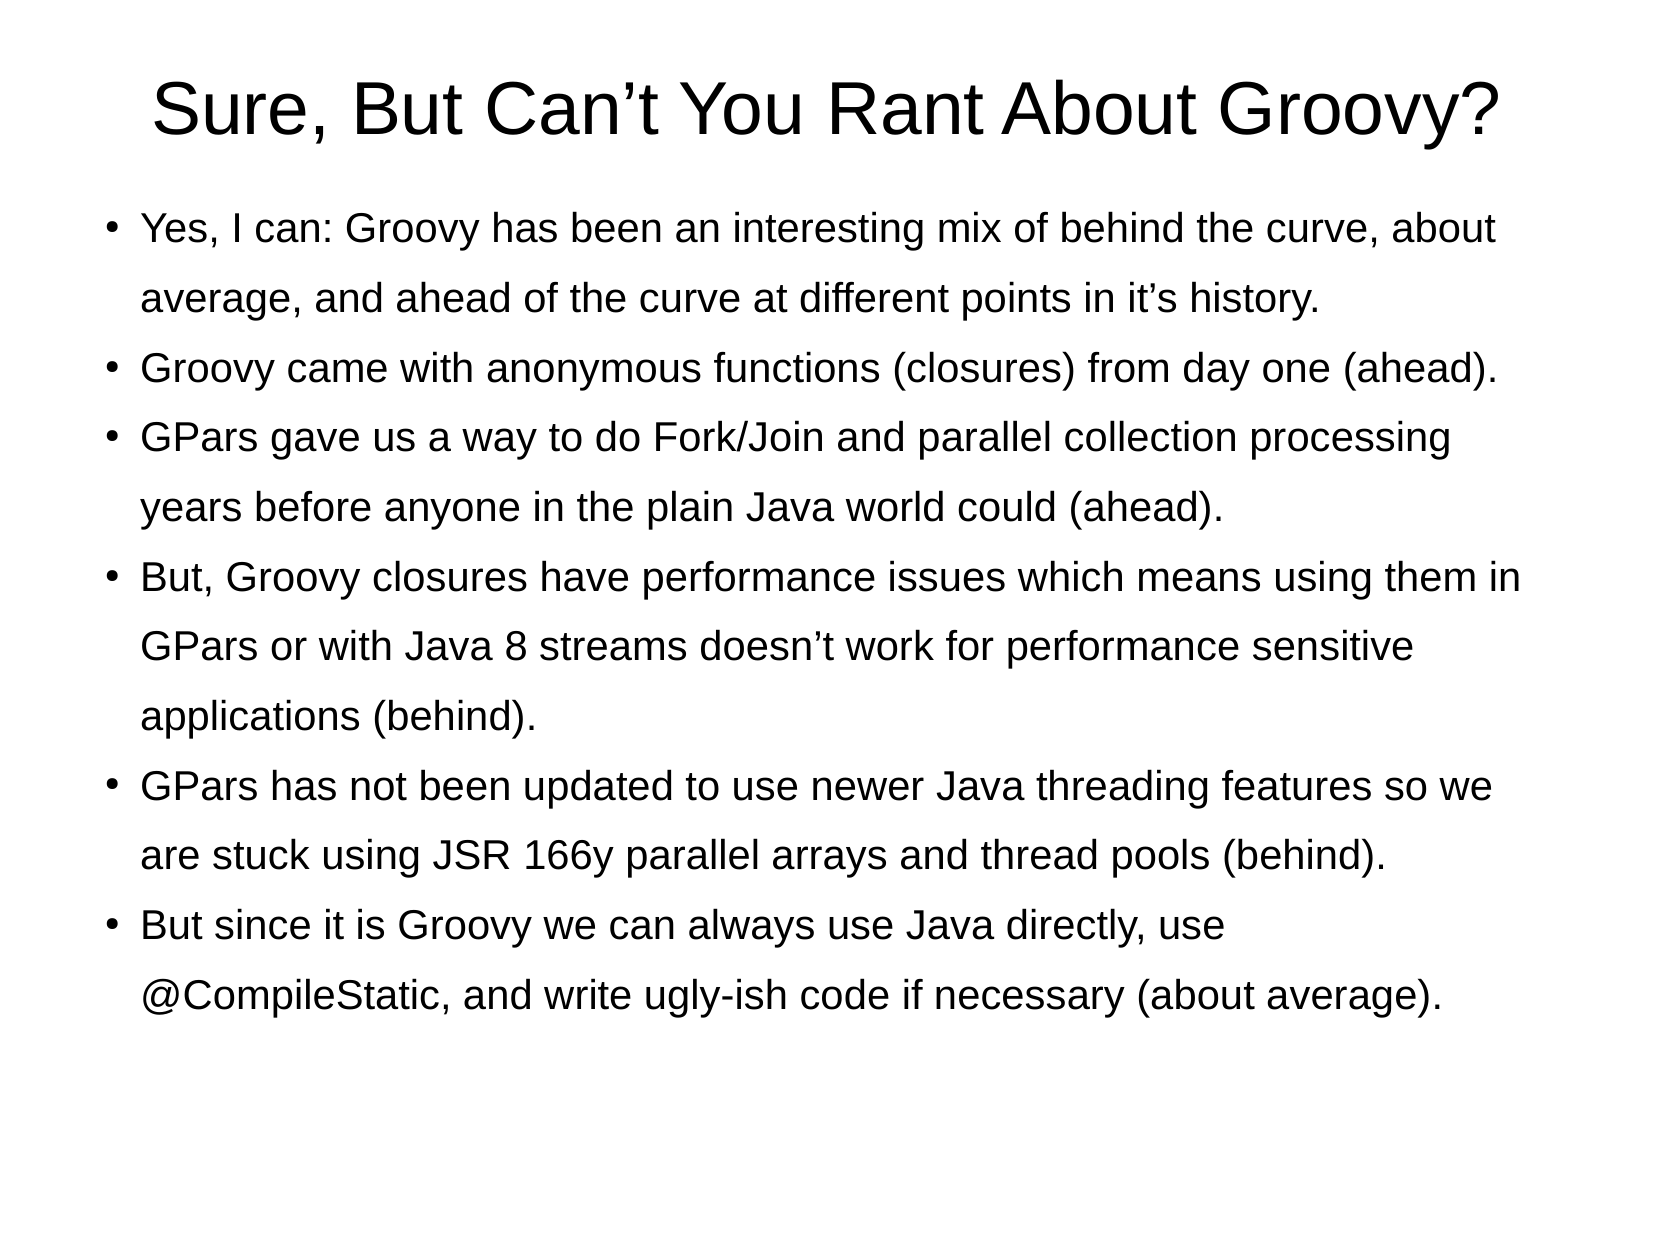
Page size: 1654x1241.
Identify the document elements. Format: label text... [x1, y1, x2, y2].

title Sure, But Can’t You Rant About Groovy? [82, 47, 1571, 170]
text_box Yes, I can: Groovy has been an interesting mix of behind the curve, about average, and ahead of the curve at different points in it’s history. Groovy came with anonymous functions (closures) from day one (ahead). GPars gave us a way to do Fork/Join and parallel collection processing years before anyone in the plain Java world could (ahead). But, Groovy closures have performance issues which means using them in GPars or with Java 8 streams doesn’t work for performance sensitive applications (behind). GPars has not been updated to use newer Java threading features so we are stuck using JSR 166y parallel arrays and thread pools (behind). But since it is Groovy we can always use Java directly, use @CompileStatic, and write ugly-ish code if necessary (about average). [90, 174, 1561, 1106]
